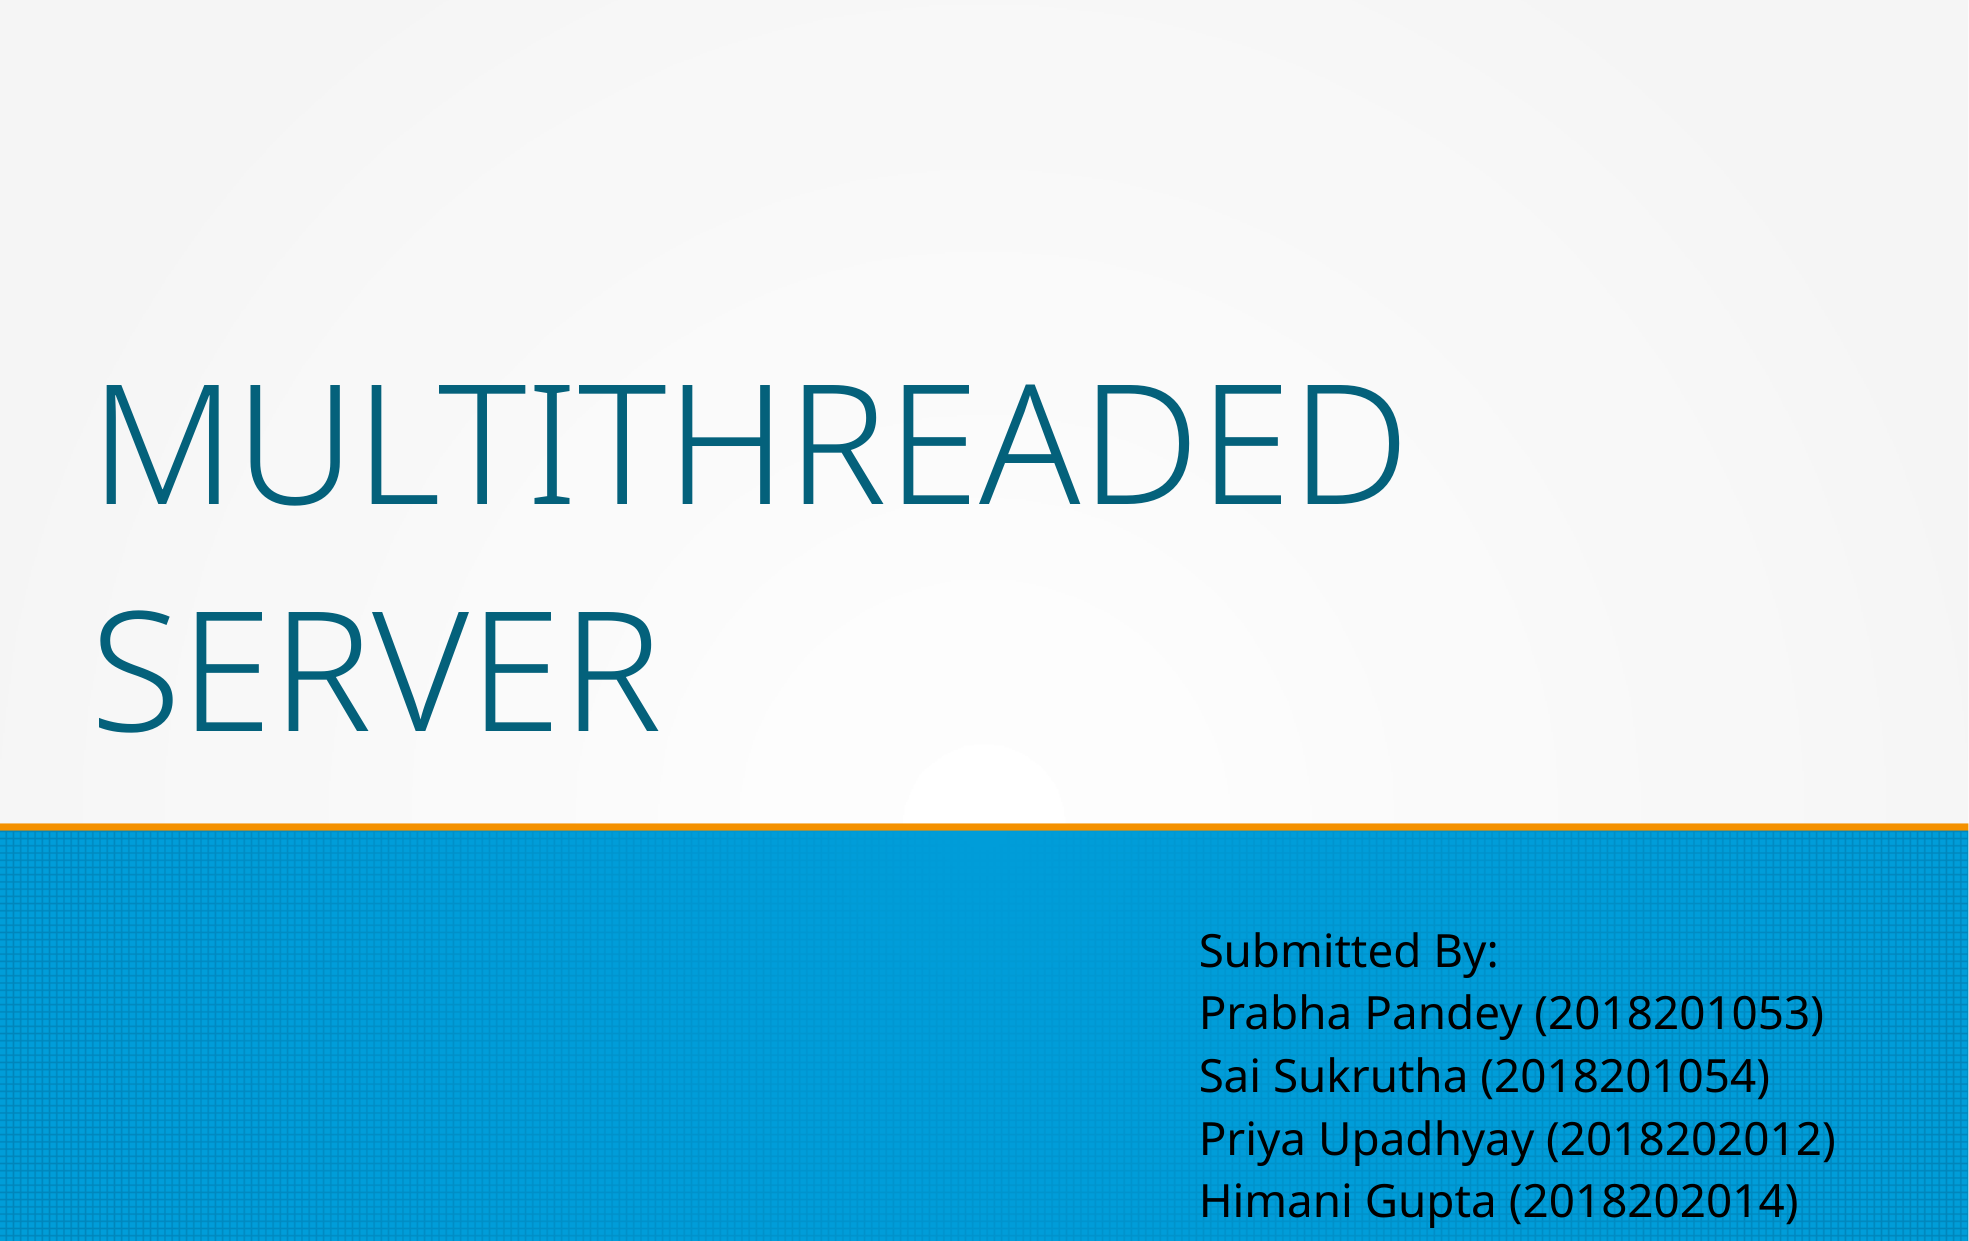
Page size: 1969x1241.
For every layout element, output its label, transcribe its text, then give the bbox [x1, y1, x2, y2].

picture [0, 0, 1969, 830]
text_box Submitted By: Prabha Pandey (2018201053) Sai Sukrutha (2018201054) Priya Upadhyay (2018202012) Himani Gupta (2018202014) [1192, 944, 1969, 1241]
subtitle [90, 855, 1861, 1111]
subtitle [1442, 938, 1455, 944]
title MULTITHREADED SERVER [90, 49, 1862, 781]
